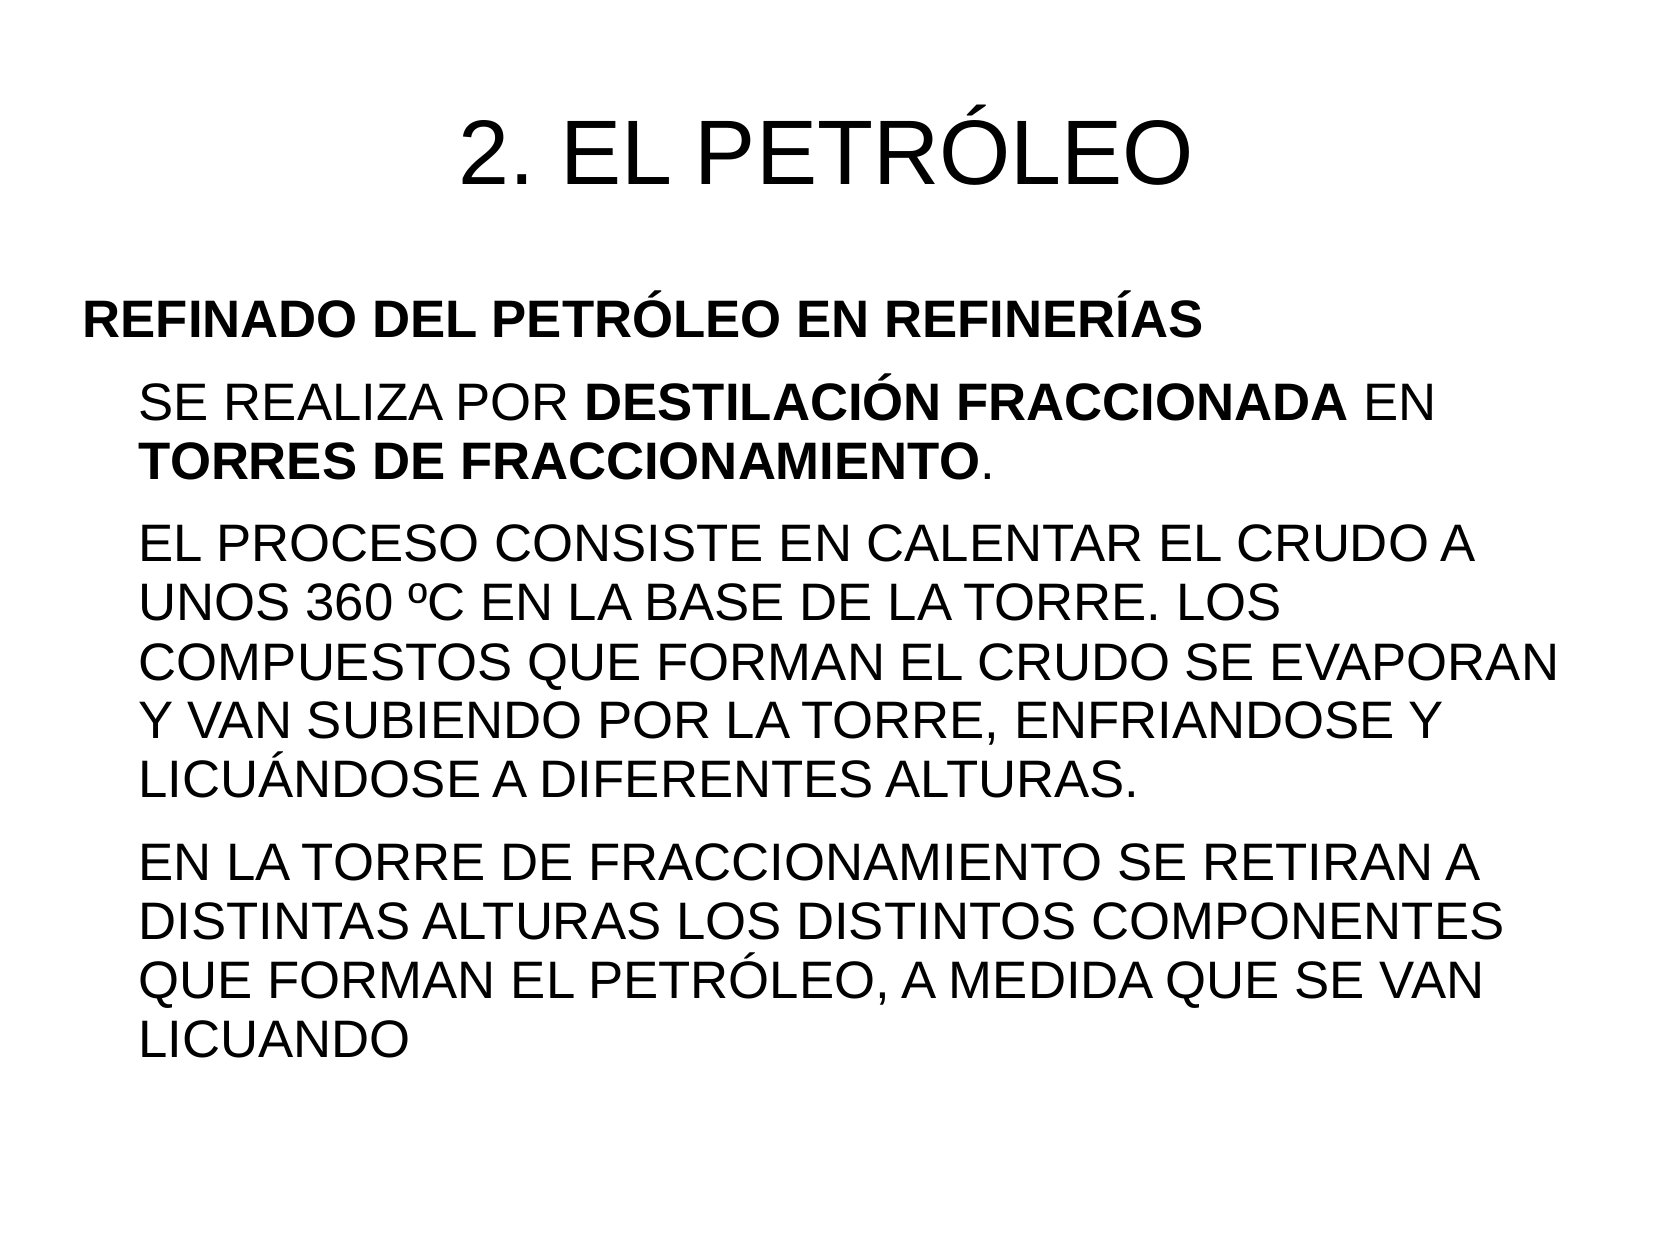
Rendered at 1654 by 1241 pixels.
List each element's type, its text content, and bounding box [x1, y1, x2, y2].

list REFINADO DEL PETRÓLEO EN REFINERÍAS SE REALIZA POR DESTILACIÓN FRACCIONADA EN TORRES DE FRACCIONAMIENTO. EL PROCESO CONSISTE EN CALENTAR EL CRUDO A UNOS 360 ºC EN LA BASE DE LA TORRE. LOS COMPUESTOS QUE FORMAN EL CRUDO SE EVAPORAN Y VAN SUBIENDO POR LA TORRE, ENFRIANDOSE Y LICUÁNDOSE A DIFERENTES ALTURAS. EN LA TORRE DE FRACCIONAMIENTO SE RETIRAN A DISTINTAS ALTURAS LOS DISTINTOS COMPONENTES QUE FORMAN EL PETRÓLEO, A MEDIDA QUE SE VAN LICUANDO [82, 290, 1571, 1109]
title 2. EL PETRÓLEO [82, 49, 1571, 257]
